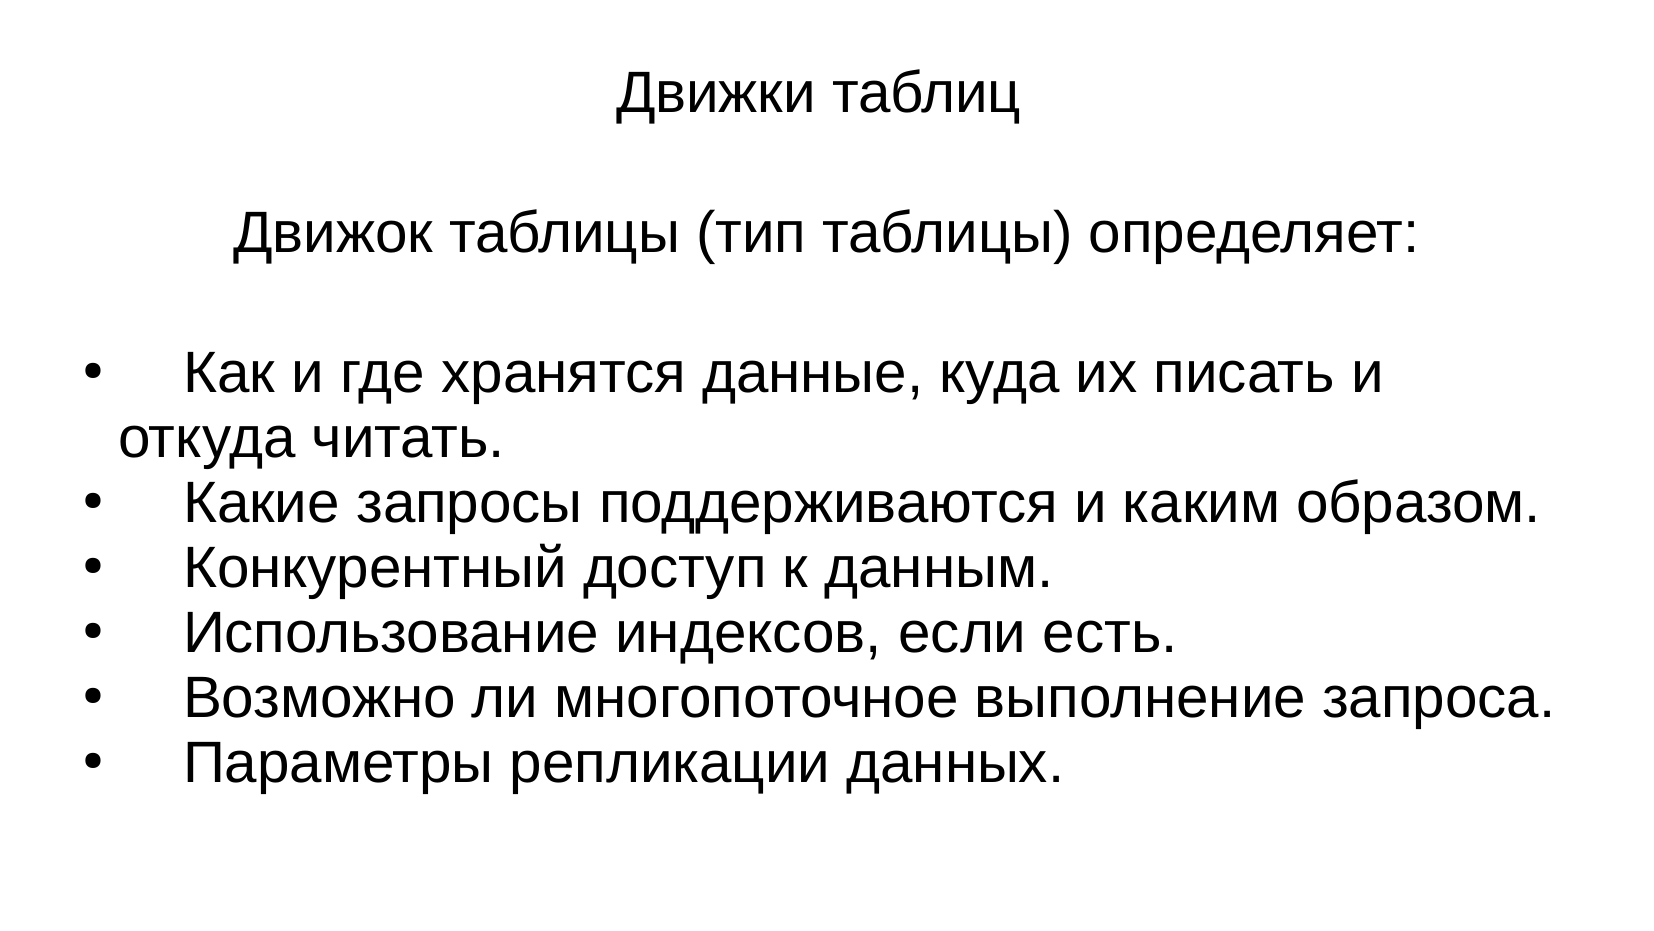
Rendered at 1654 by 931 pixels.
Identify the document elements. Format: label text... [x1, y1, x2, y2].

subtitle Движки таблиц Движок таблицы (тип таблицы) определяет: Как и где хранятся данные, куда их писать и откуда читать. Какие запросы поддерживаются и каким образом. Конкурентный доступ к данным. Использование индексов, если есть. Возможно ли многопоточное выполнение запроса. Параметры репликации данных. [82, 60, 1571, 870]
